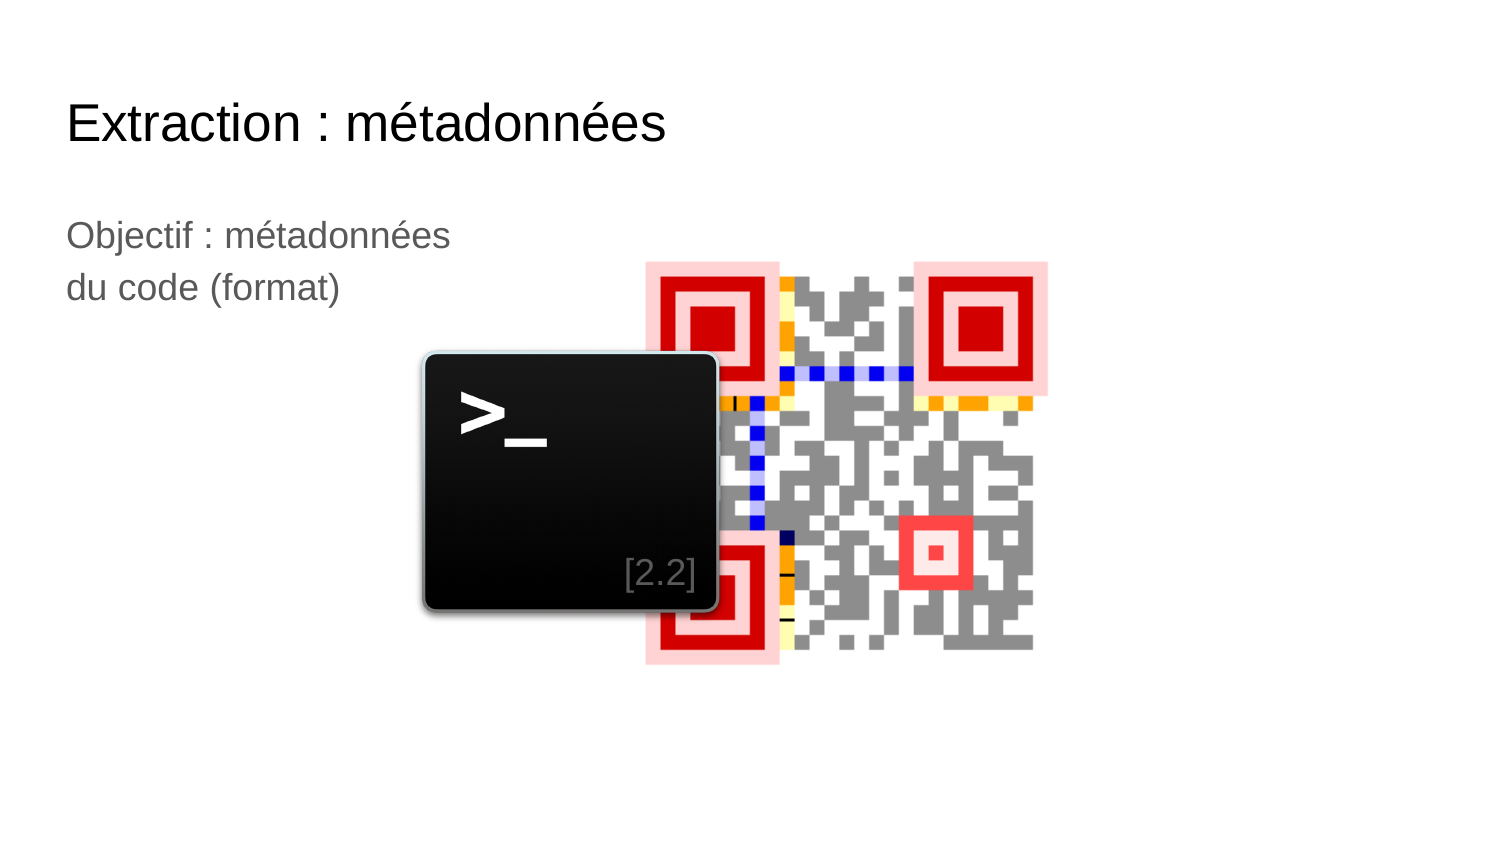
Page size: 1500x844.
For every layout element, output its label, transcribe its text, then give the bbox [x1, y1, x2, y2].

picture [402, 247, 1063, 680]
list Objectif : métadonnées du code (format) [51, 189, 473, 750]
text_box [2.2] [608, 532, 716, 601]
title Extraction : métadonnées [51, 72, 1449, 167]
